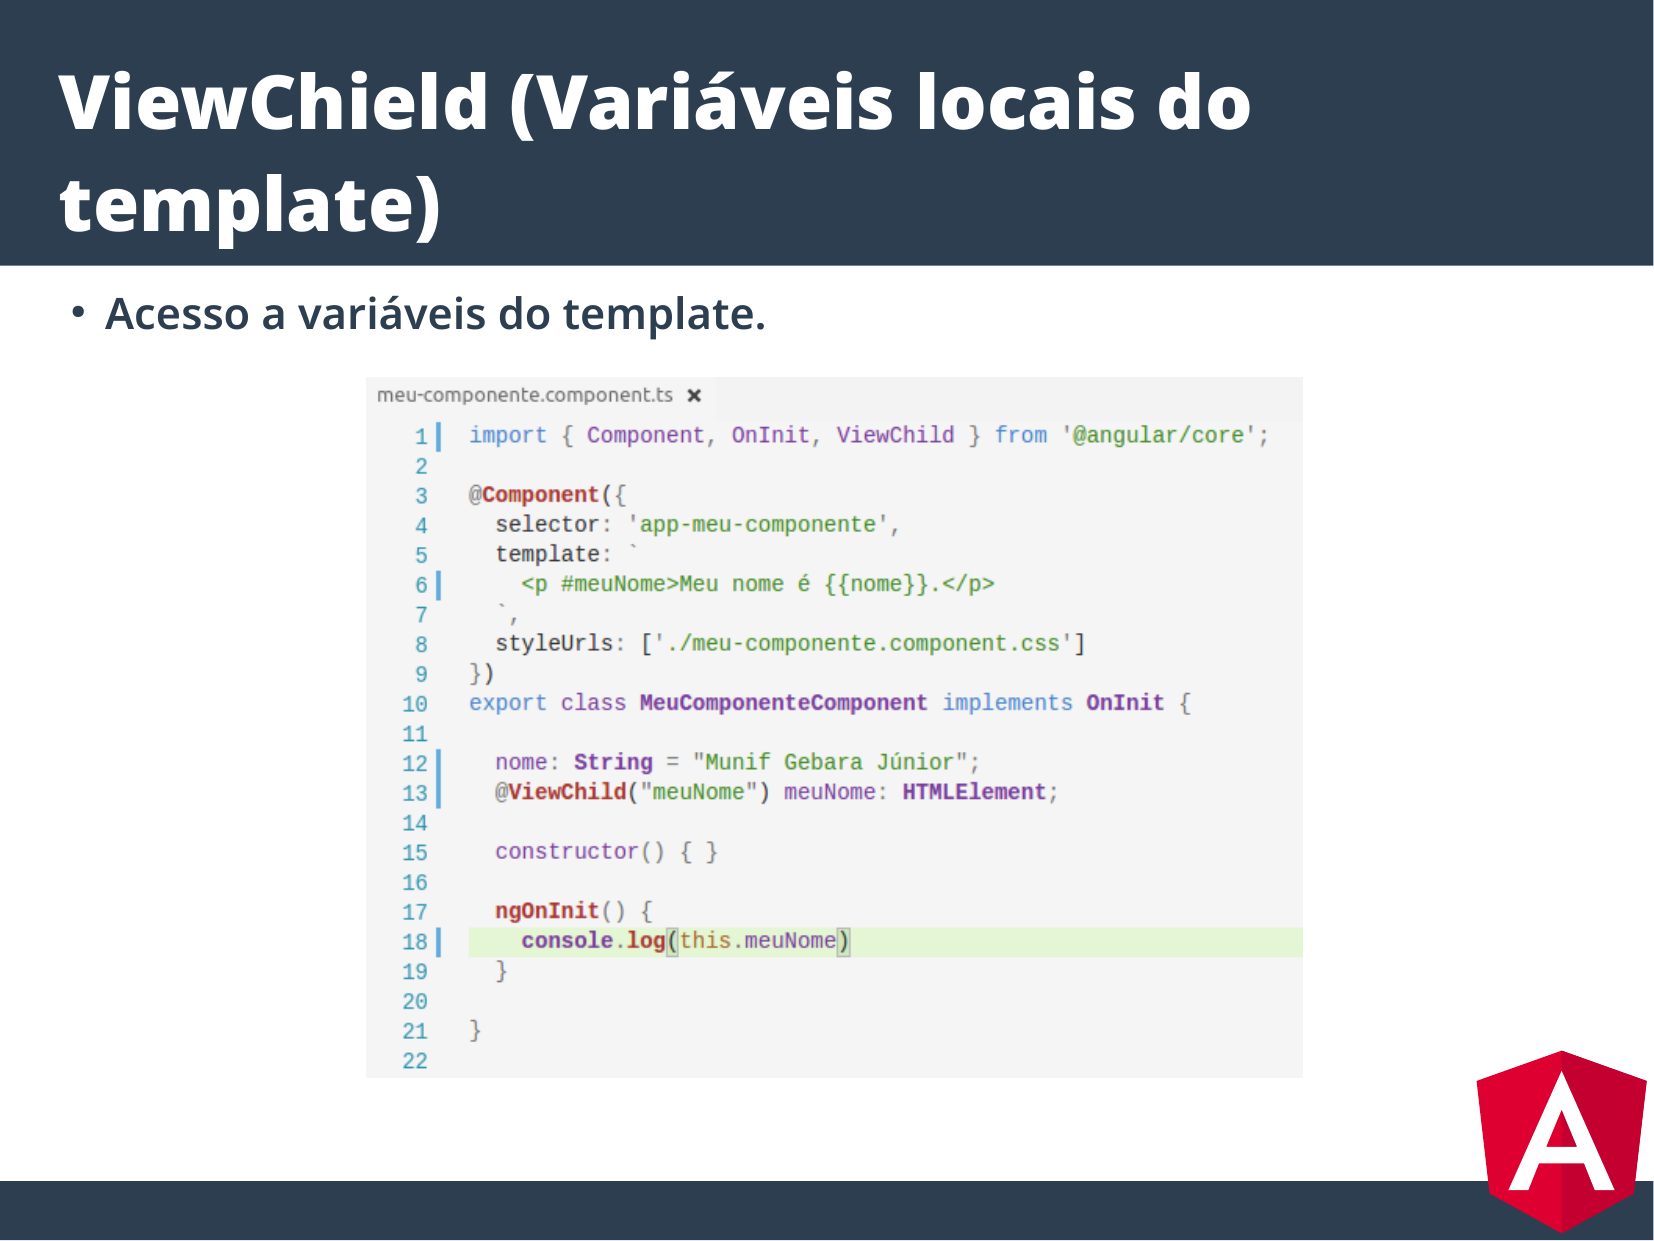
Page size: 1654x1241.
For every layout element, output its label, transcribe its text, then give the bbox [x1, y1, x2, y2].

picture [1446, 1022, 1654, 1241]
title ViewChield (Variáveis locais do template) [59, 49, 1595, 207]
list Acesso a variáveis do template. [59, 283, 1595, 343]
picture [366, 377, 1303, 1078]
